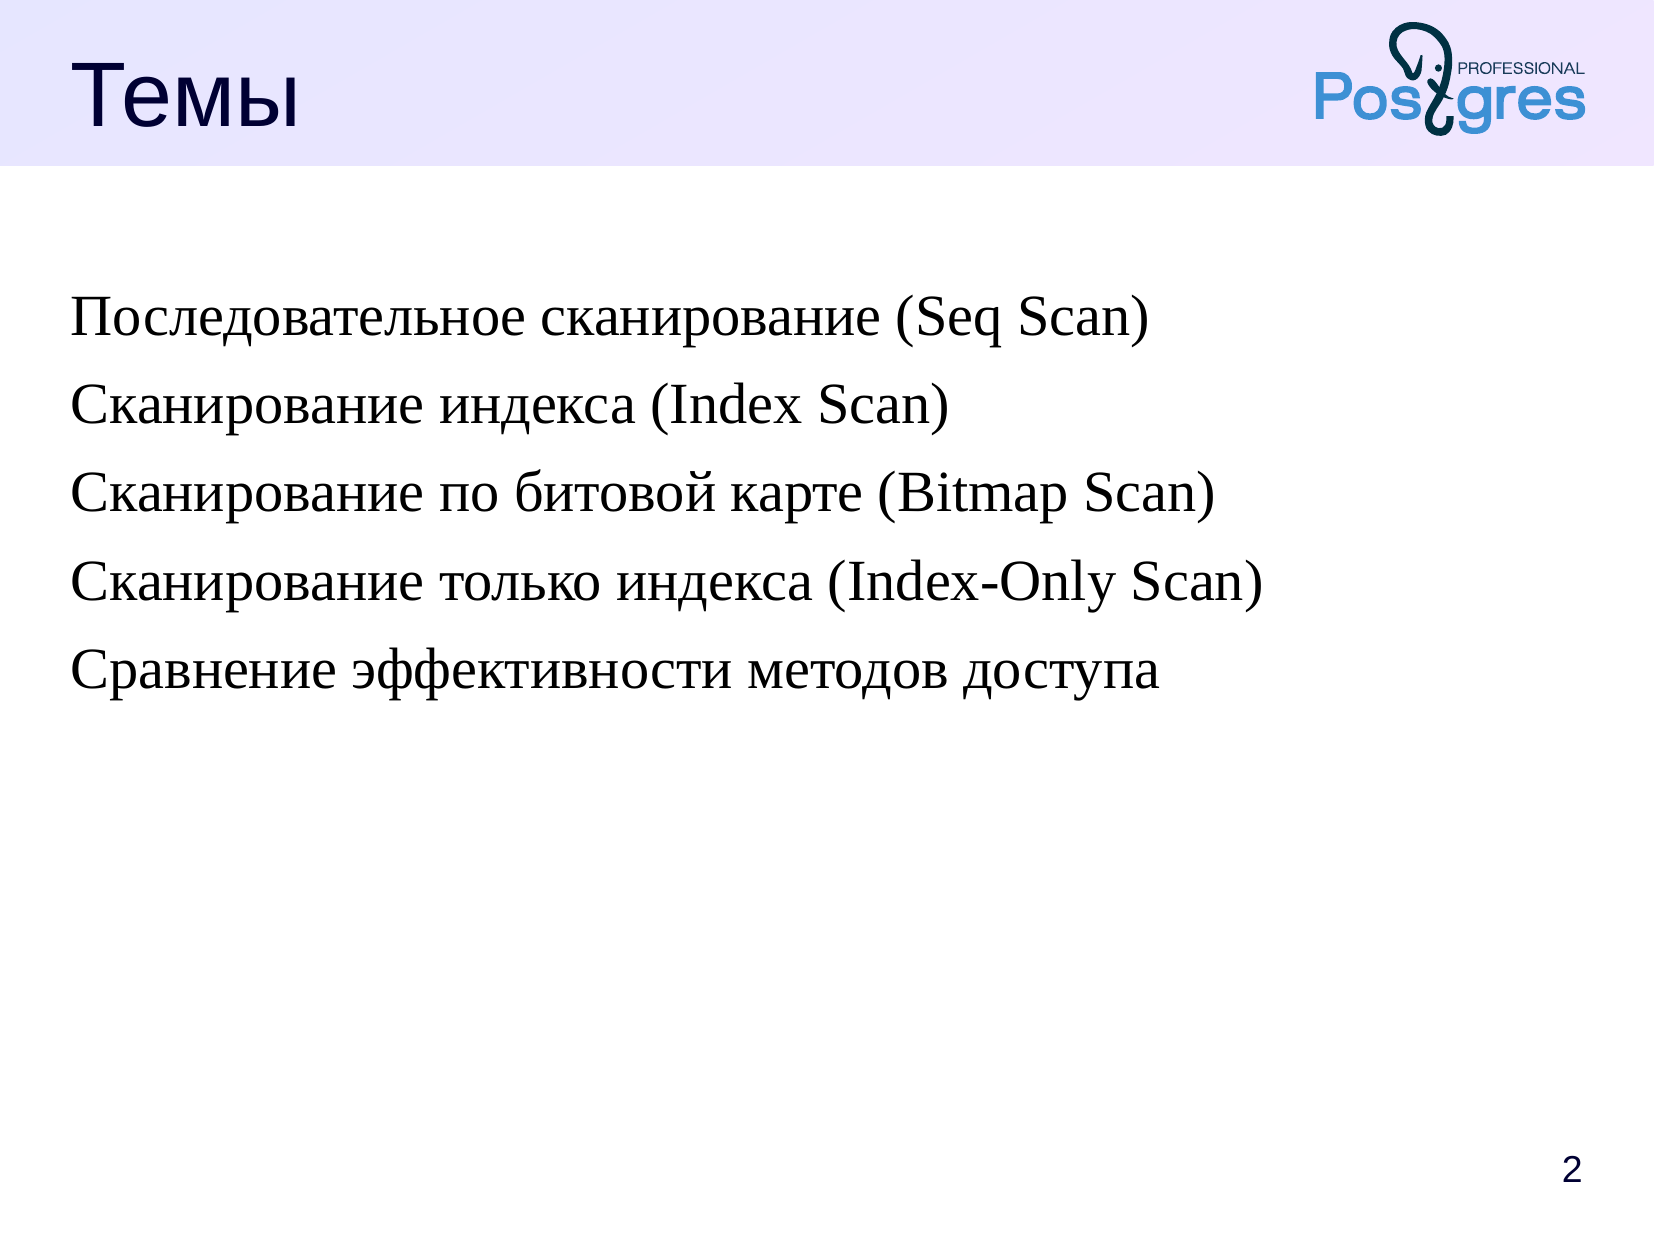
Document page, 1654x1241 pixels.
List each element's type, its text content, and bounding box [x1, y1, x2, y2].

list Последовательное сканирование (Seq Scan) Сканирование индекса (Index Scan) Сканирование по битовой карте (Bitmap Scan) Сканирование только индекса (Index-Only Scan) Сравнение эффективности методов доступа [70, 283, 1583, 1141]
title Темы [70, 43, 1241, 147]
